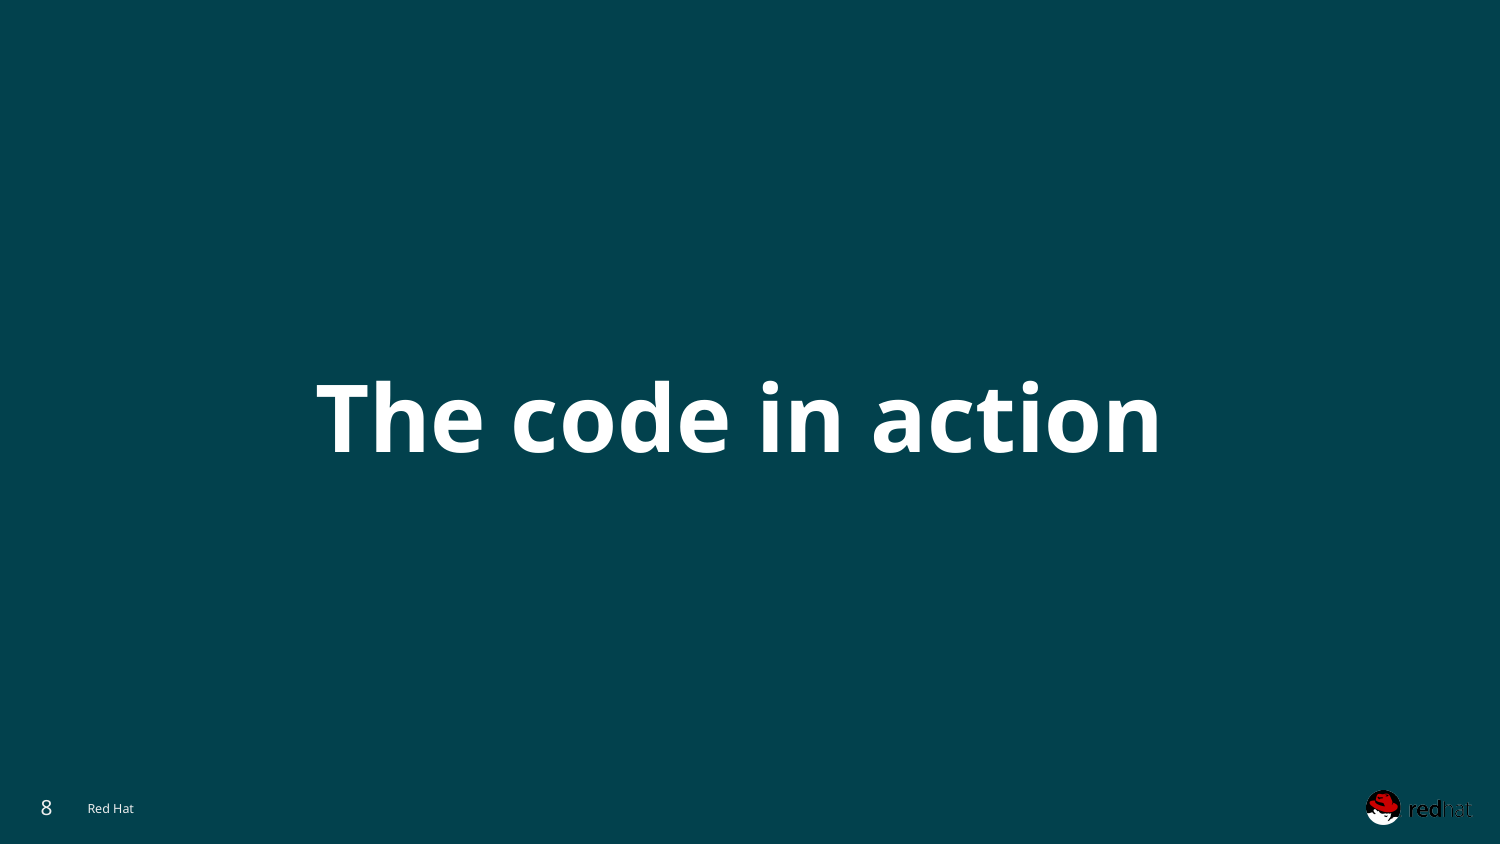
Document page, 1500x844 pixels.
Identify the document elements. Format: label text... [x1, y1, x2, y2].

text_box The code in action [300, 343, 1200, 487]
slide_number <number> [16, 776, 77, 842]
picture [1366, 790, 1474, 825]
